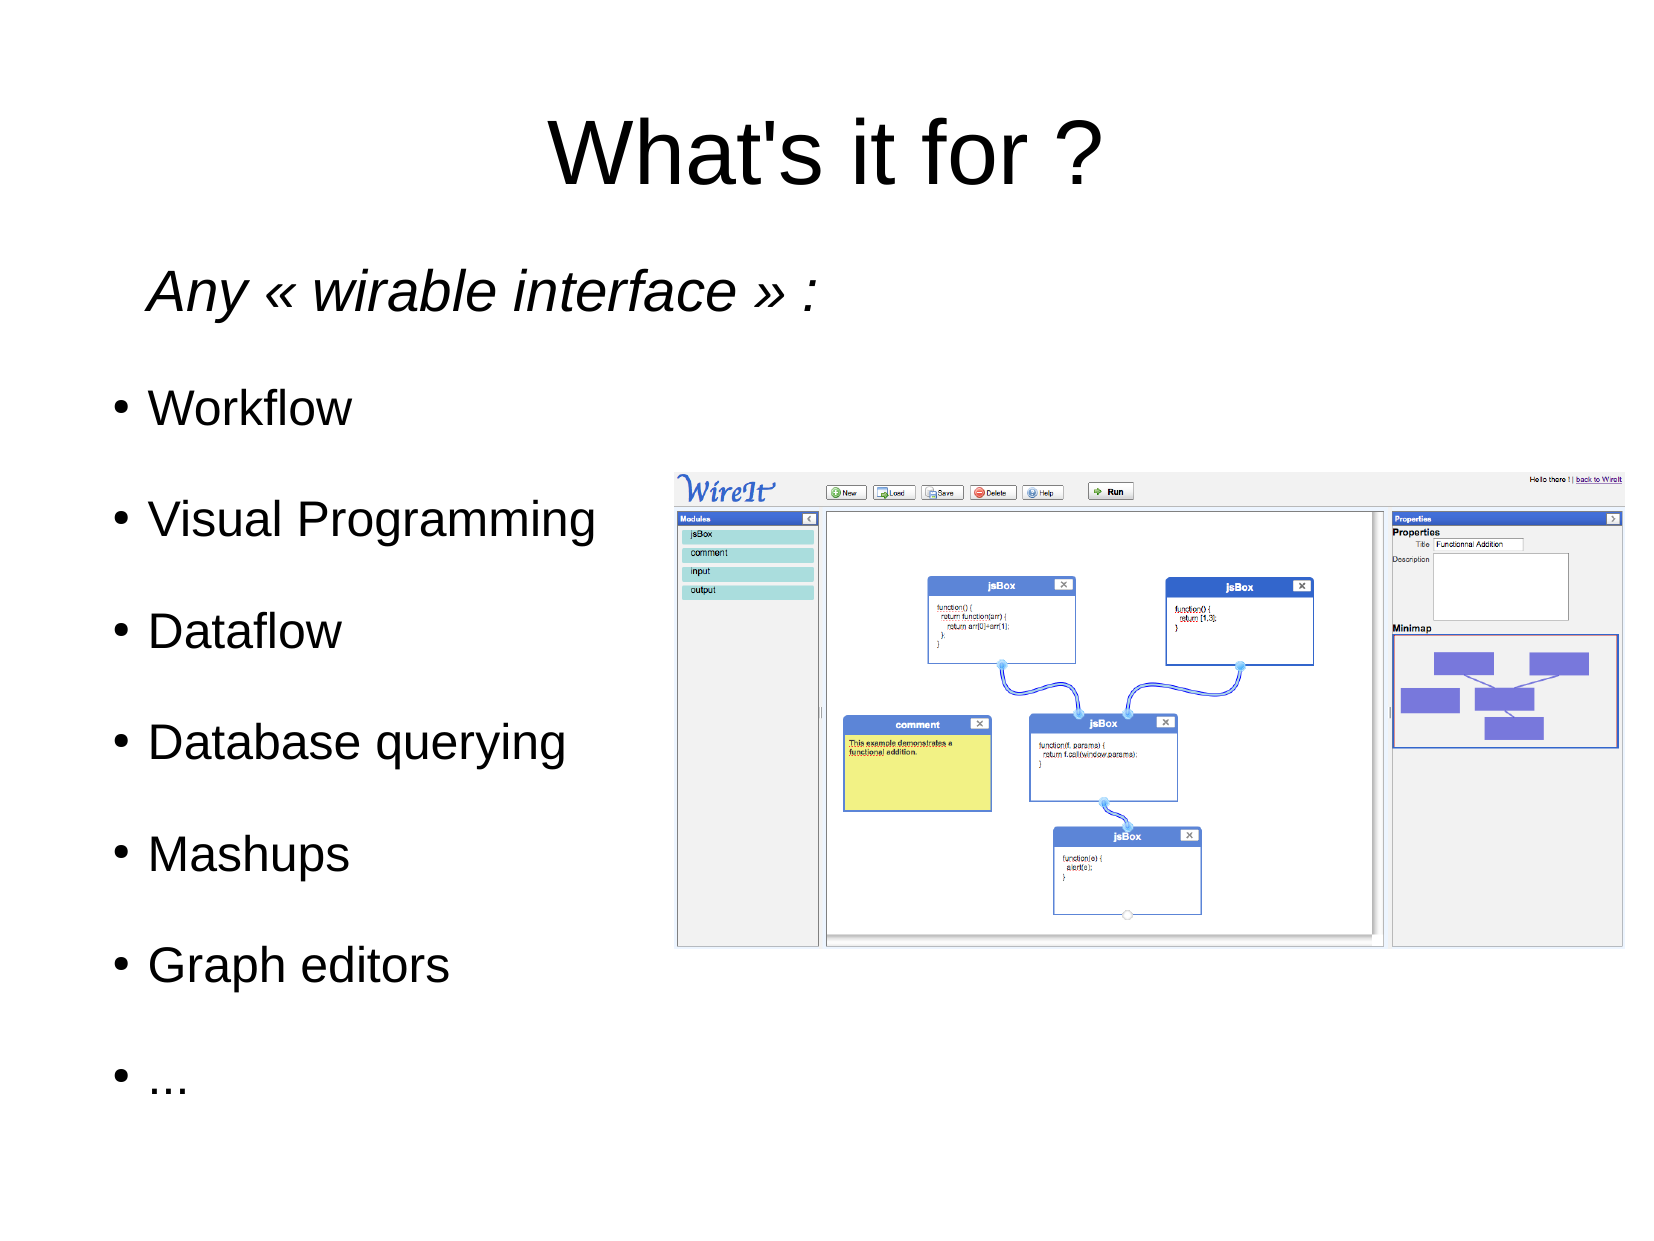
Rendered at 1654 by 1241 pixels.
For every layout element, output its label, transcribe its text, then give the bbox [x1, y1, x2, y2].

picture [674, 472, 1625, 949]
subtitle Any « wirable interface » : Workflow Visual Programming Dataflow Database querying Mashups Graph editors ... [76, 259, 1565, 1105]
title What's it for ? [82, 49, 1571, 257]
